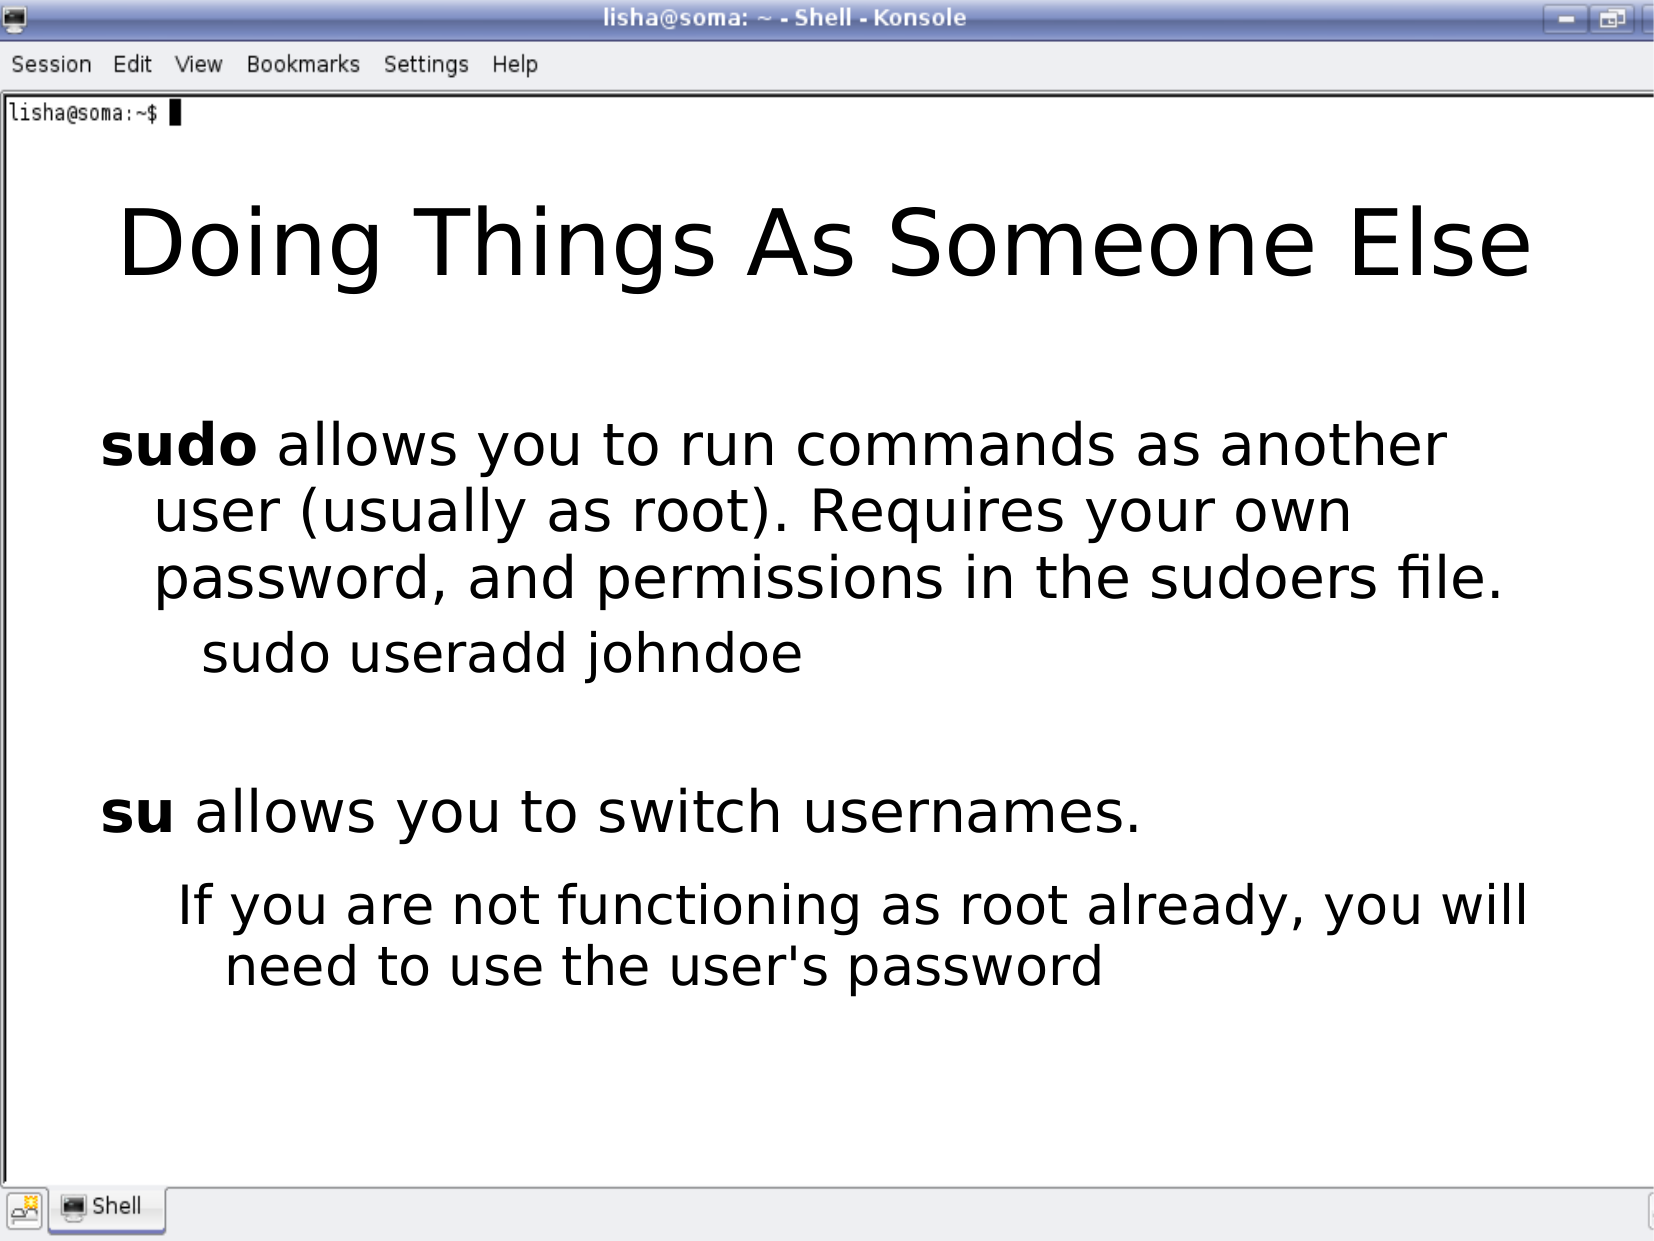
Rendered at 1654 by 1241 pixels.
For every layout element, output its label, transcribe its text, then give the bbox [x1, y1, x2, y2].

picture [0, 0, 1654, 1241]
title Doing Things As Someone Else [82, 149, 1571, 338]
list sudo allows you to run commands as another user (usually as root). Requires your own password, and permissions in the sudoers file. sudo useradd johndoe su allows you to switch usernames. If you are not functioning as root already, you will need to use the user's password [82, 412, 1571, 1109]
